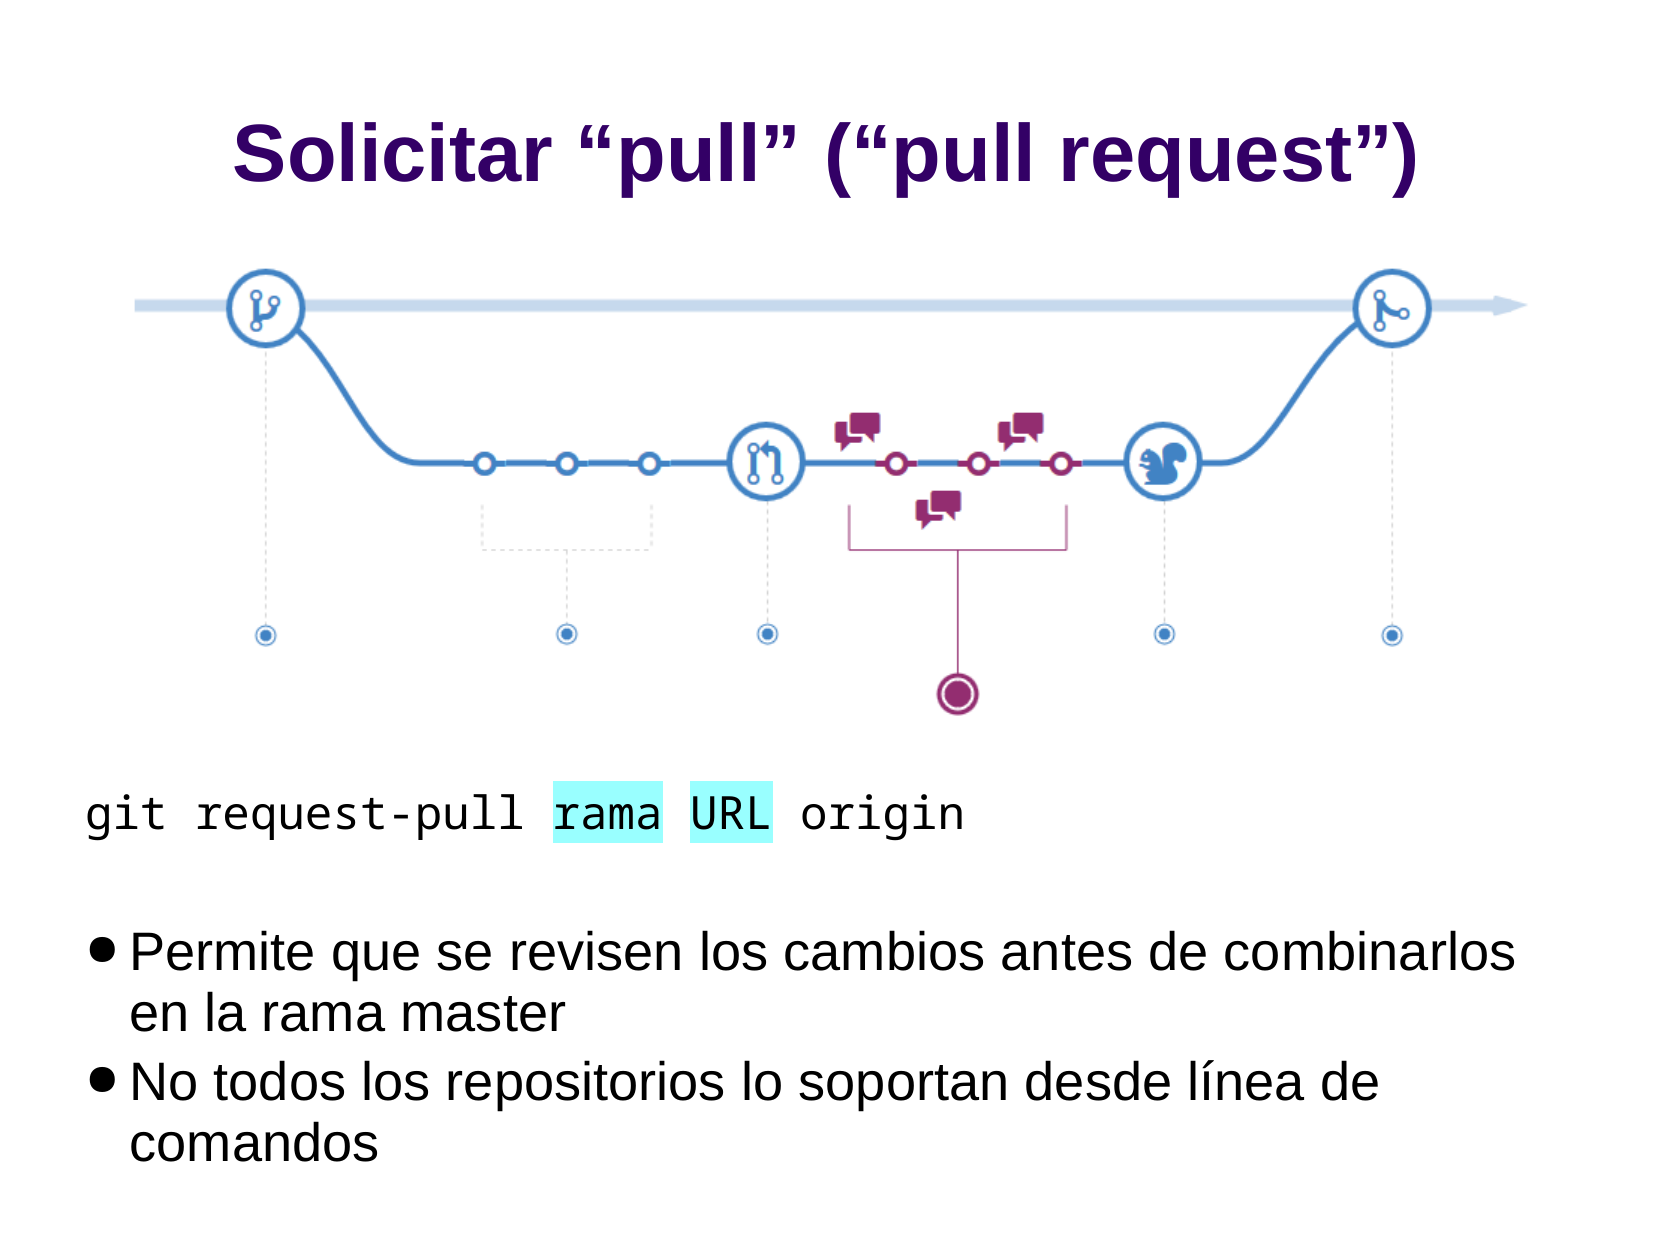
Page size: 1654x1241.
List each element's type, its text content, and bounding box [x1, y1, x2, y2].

picture [117, 245, 1546, 728]
text_box git request-pull rama URL origin Permite que se revisen los cambios antes de combinarlos en la rama master No todos los repositorios lo soportan desde línea de comandos [85, 718, 1572, 1164]
title Solicitar “pull” (“pull request”) [82, 49, 1571, 257]
